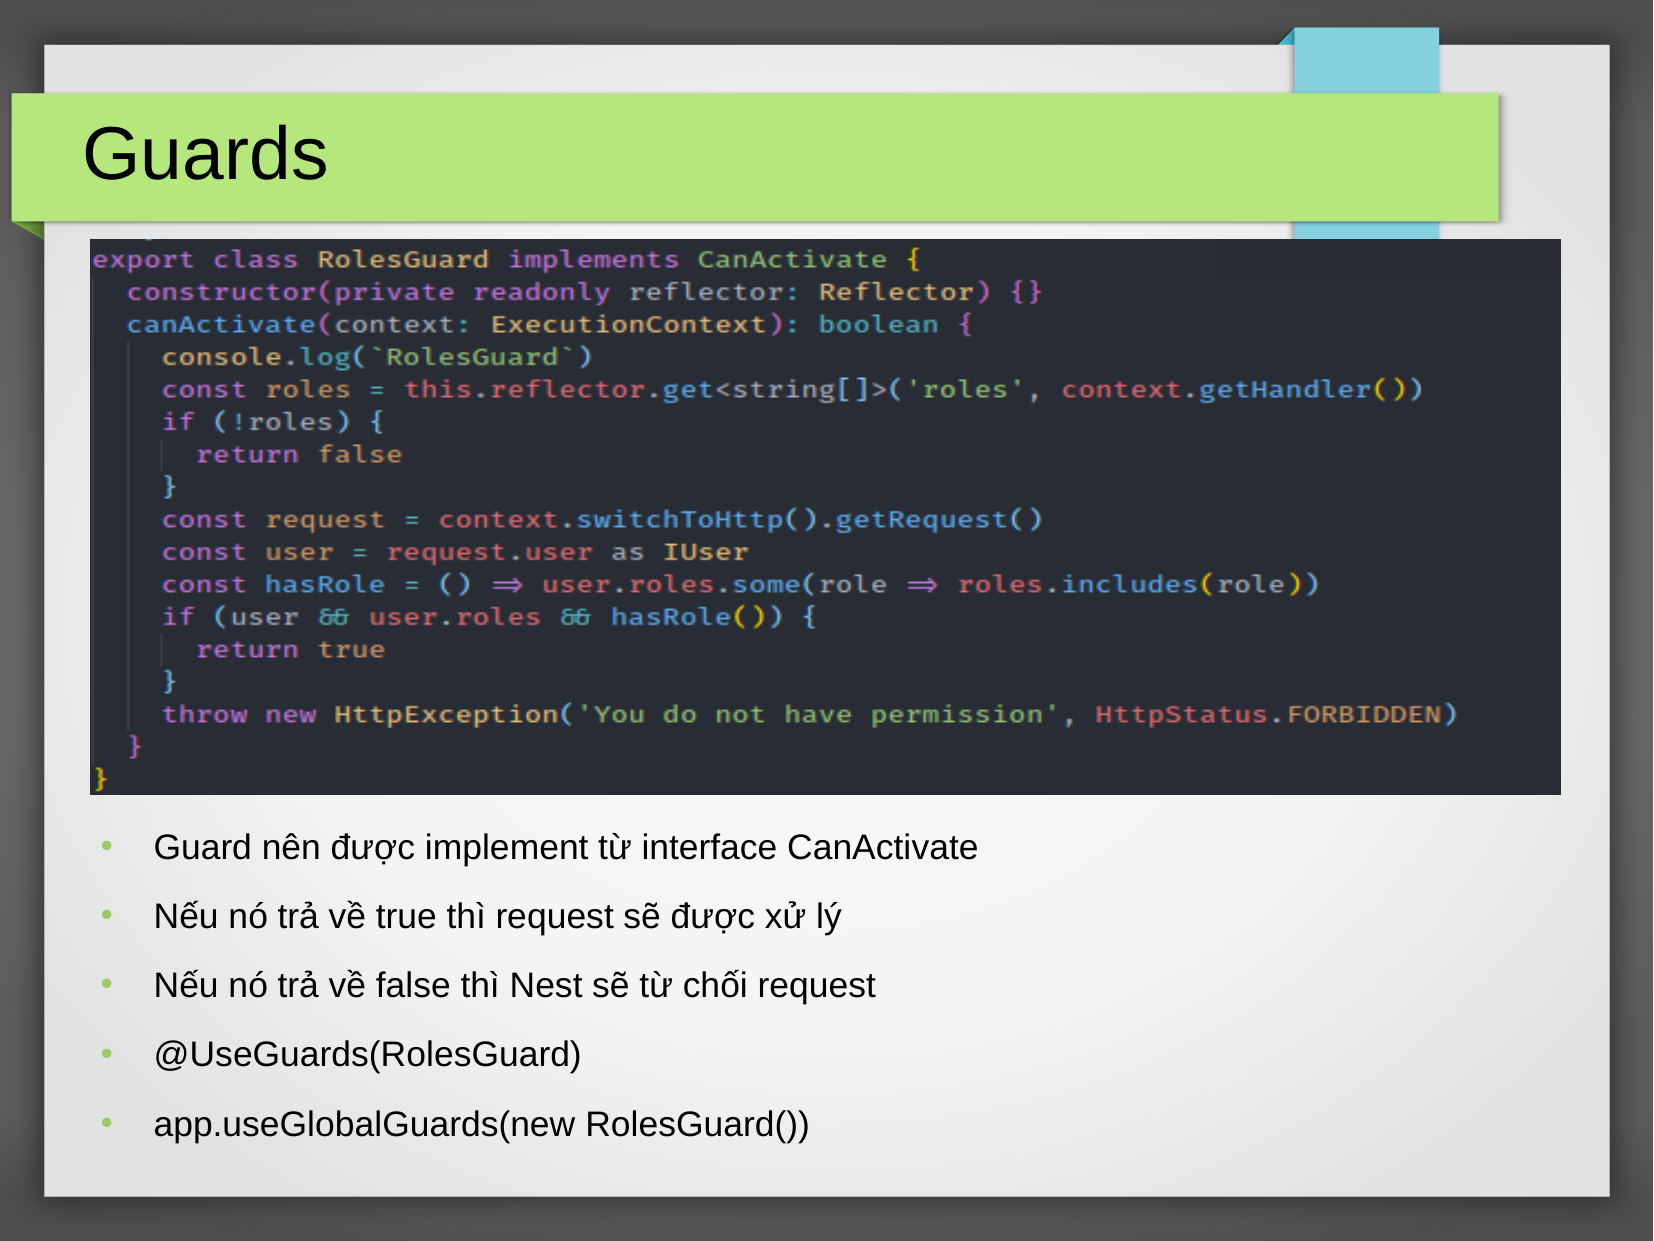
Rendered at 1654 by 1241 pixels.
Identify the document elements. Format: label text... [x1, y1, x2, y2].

picture [0, 0, 1653, 1241]
title Guards [82, 94, 1264, 213]
list Guard nên được implement từ interface CanActivate Nếu nó trả về true thì request sẽ được xử lý Nếu nó trả về false thì Nest sẽ từ chối request @UseGuards(RolesGuard) app.useGlobalGuards(new RolesGuard()) [82, 826, 1571, 1171]
